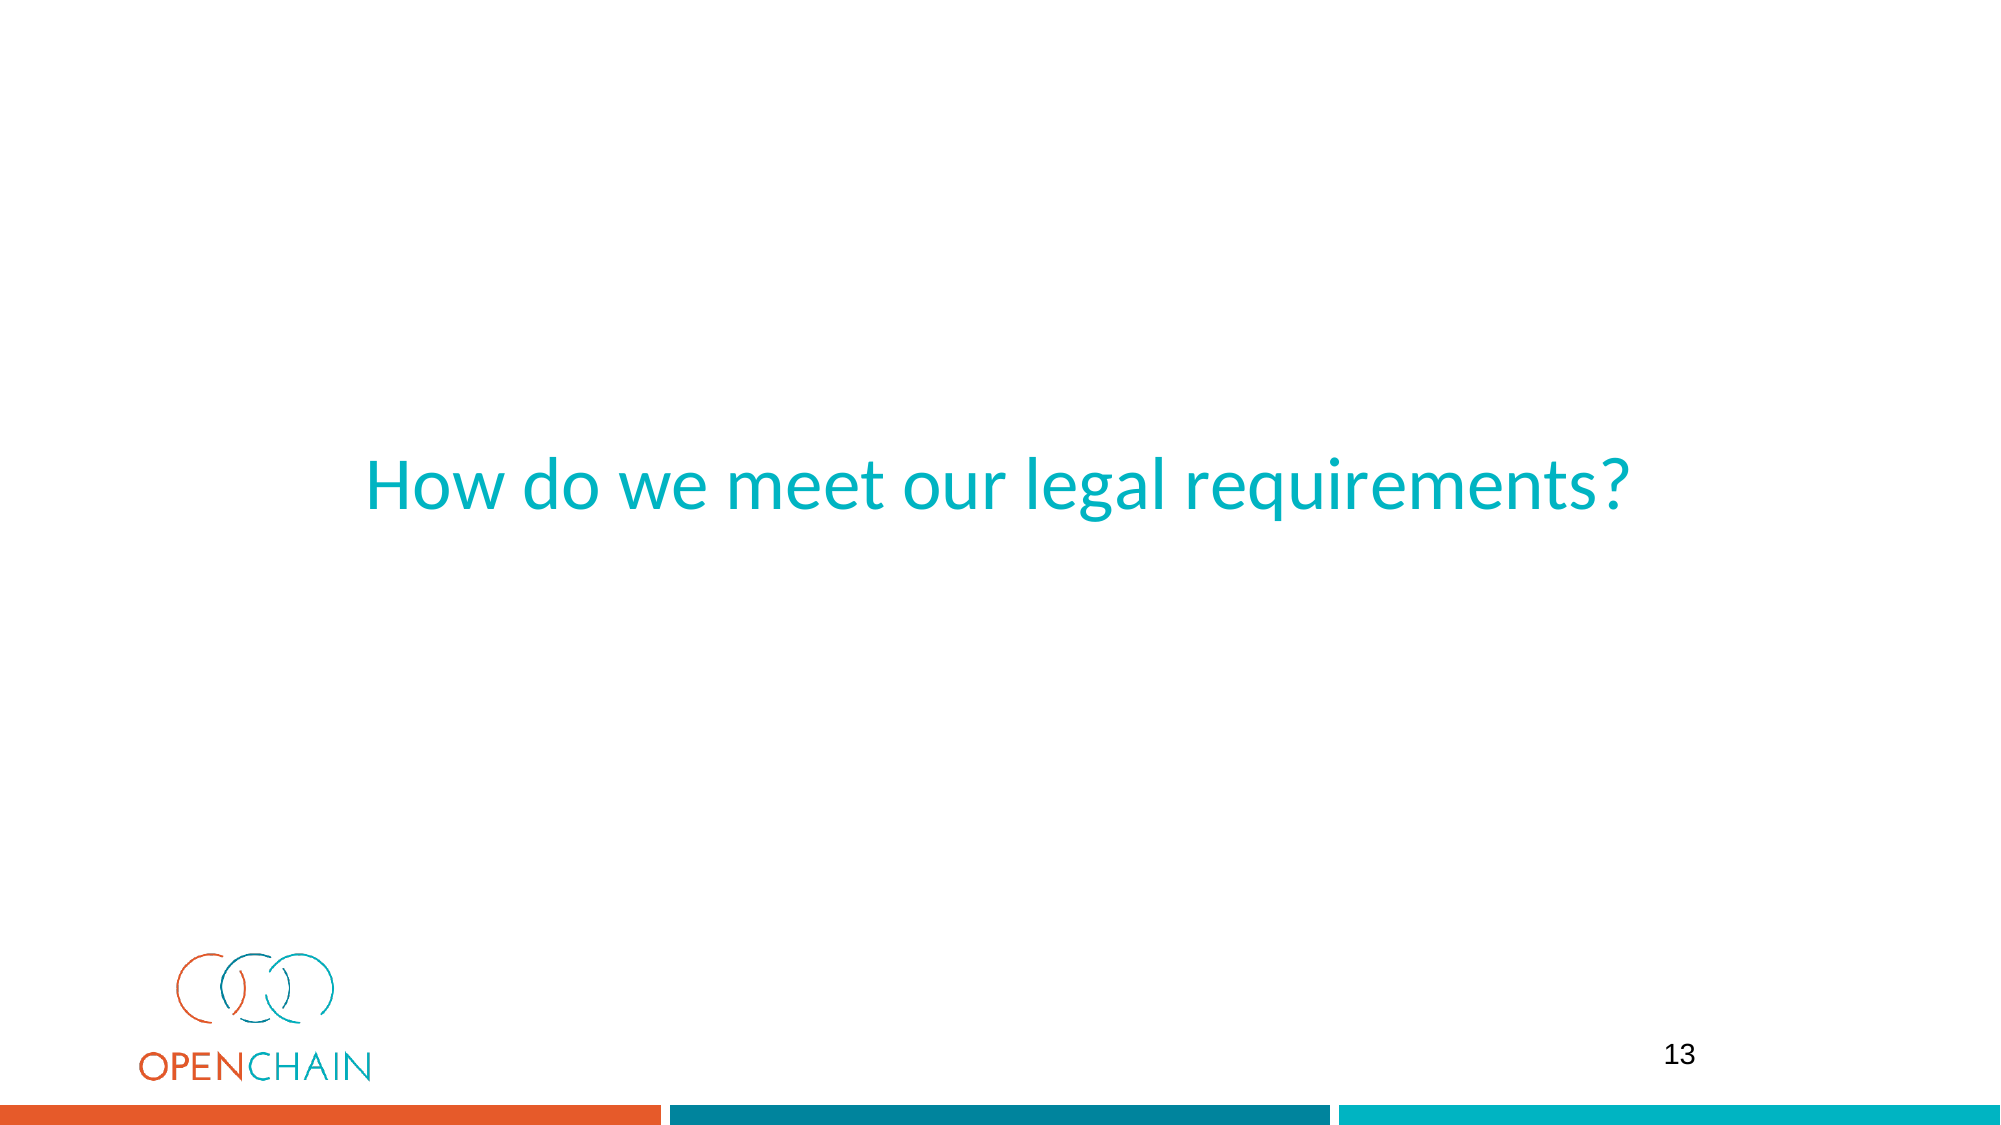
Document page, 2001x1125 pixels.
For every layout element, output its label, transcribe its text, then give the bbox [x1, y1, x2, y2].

title How do we meet our legal requirements? [137, 376, 1863, 594]
text_box 13 [1648, 1022, 1863, 1083]
